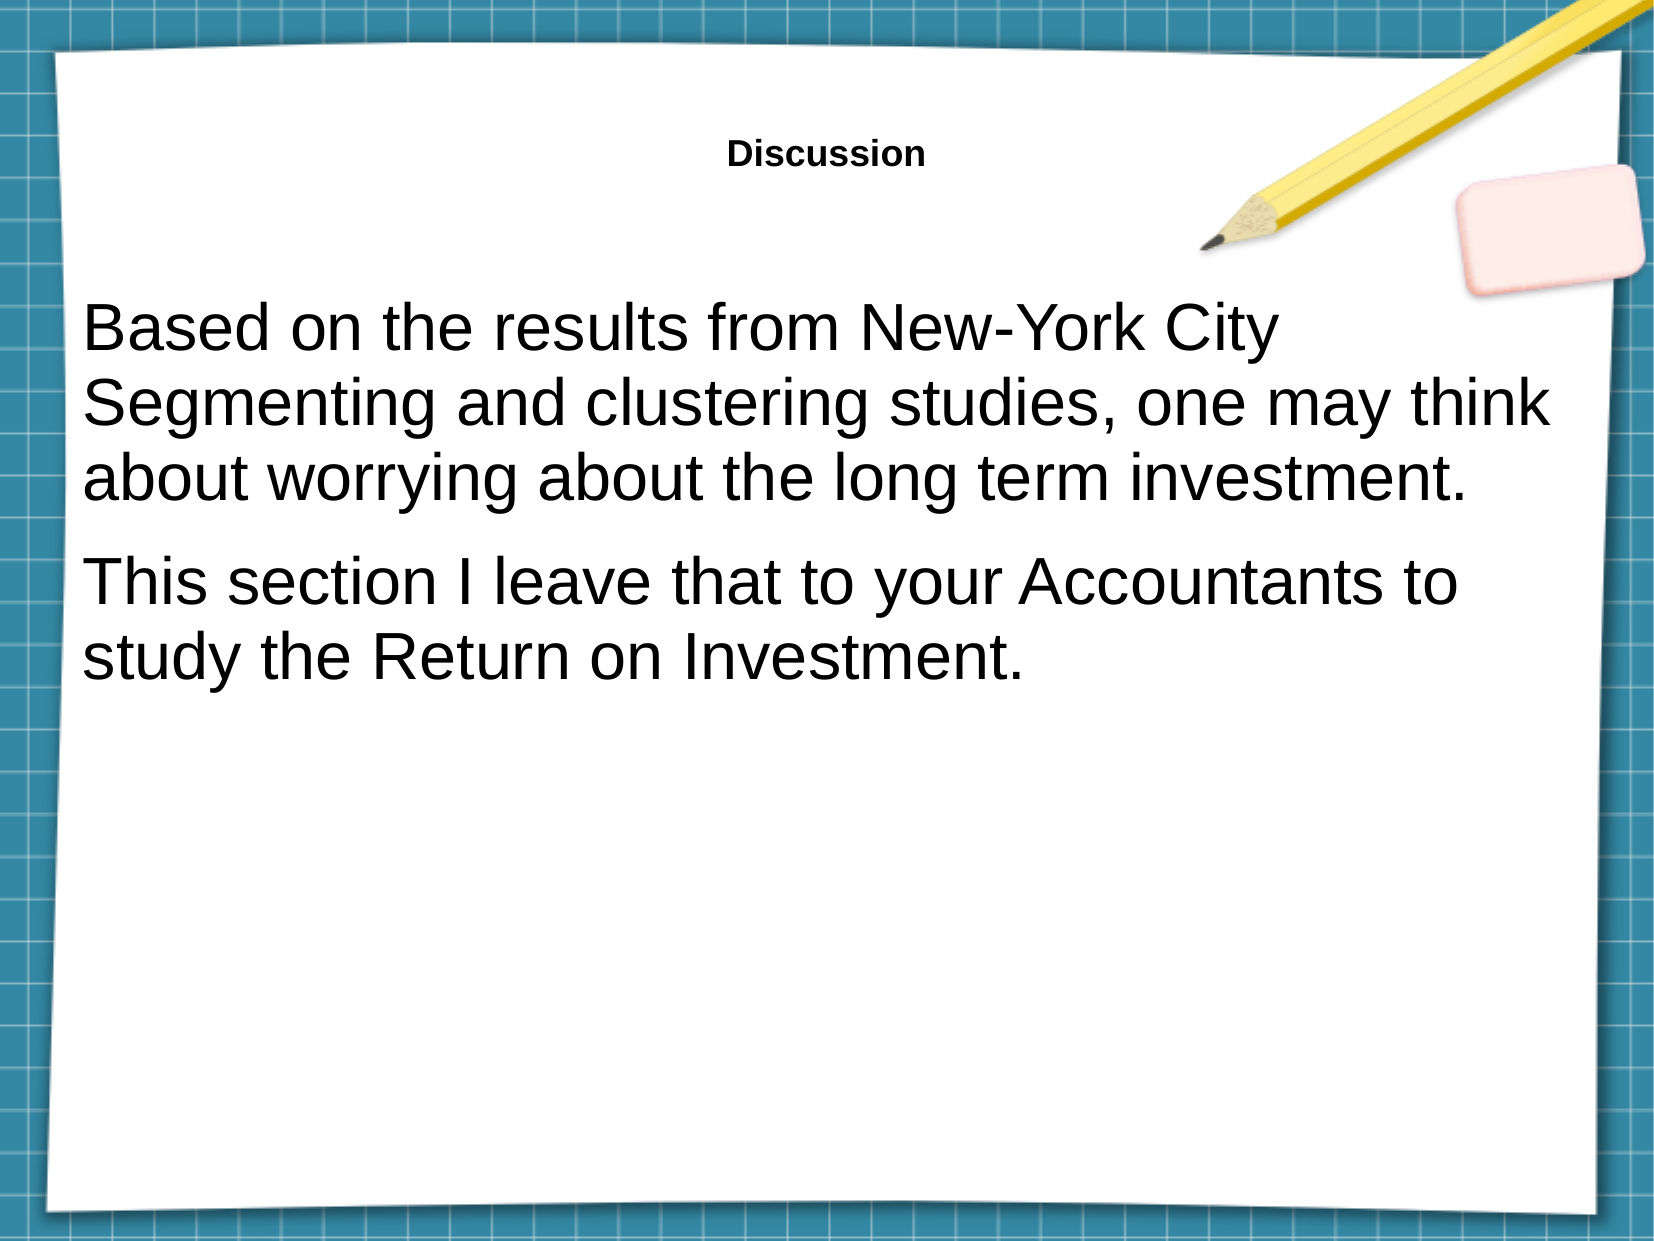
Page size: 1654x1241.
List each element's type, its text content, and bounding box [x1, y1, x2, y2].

title Discussion [82, 49, 1571, 257]
picture [0, 0, 1654, 1241]
list Based on the results from New-York City Segmenting and clustering studies, one may think about worrying about the long term investment. This section I leave that to your Accountants to study the Return on Investment. [82, 290, 1571, 1010]
